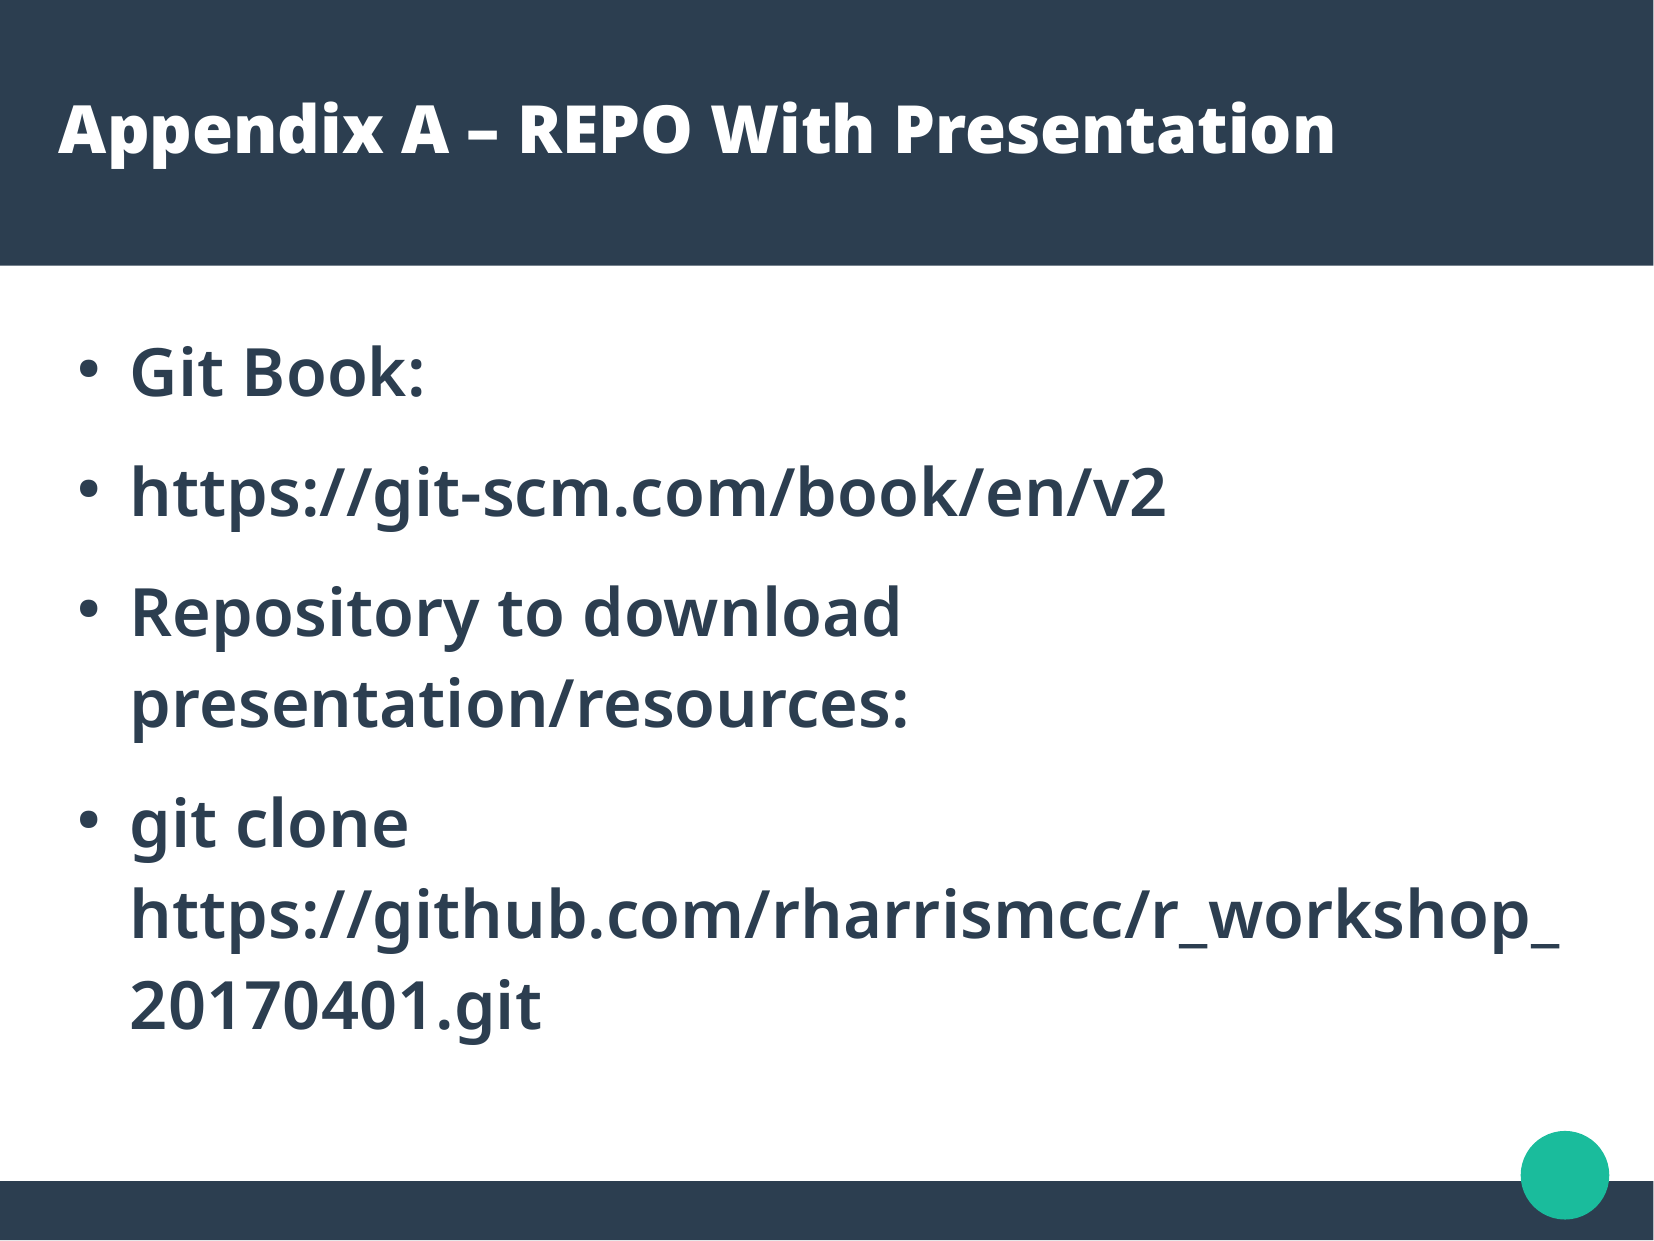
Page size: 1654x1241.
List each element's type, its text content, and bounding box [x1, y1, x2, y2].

list Git Book: https://git-scm.com/book/en/v2 Repository to download presentation/resources: git clone https://github.com/rharrismcc/r_workshop_20170401.git [59, 324, 1595, 1152]
title Appendix A – REPO With Presentation [59, 49, 1595, 207]
